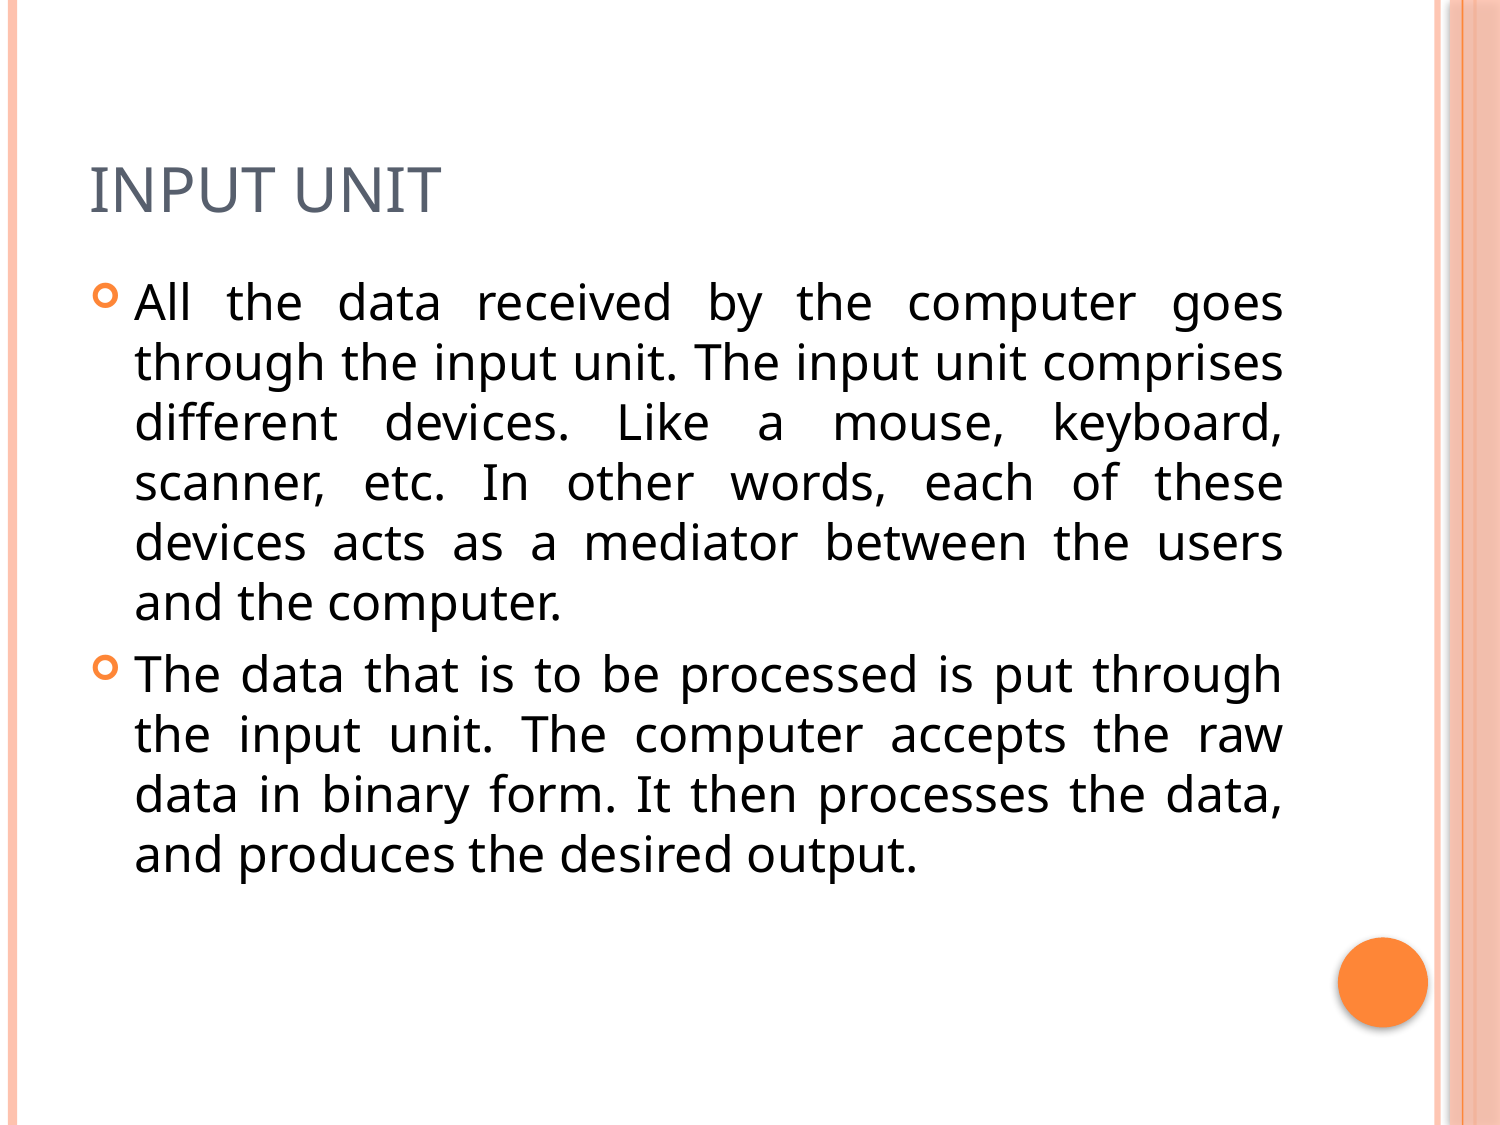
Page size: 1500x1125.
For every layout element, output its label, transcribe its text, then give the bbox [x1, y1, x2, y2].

list All the data received by the computer goes through the input unit. The input unit comprises different devices. Like a mouse, keyboard, scanner, etc. In other words, each of these devices acts as a mediator between the users and the computer. The data that is to be processed is put through the input unit. The computer accepts the raw data in binary form. It then processes the data, and produces the desired output. [75, 262, 1300, 1062]
title Input Unit [75, 45, 1300, 233]
